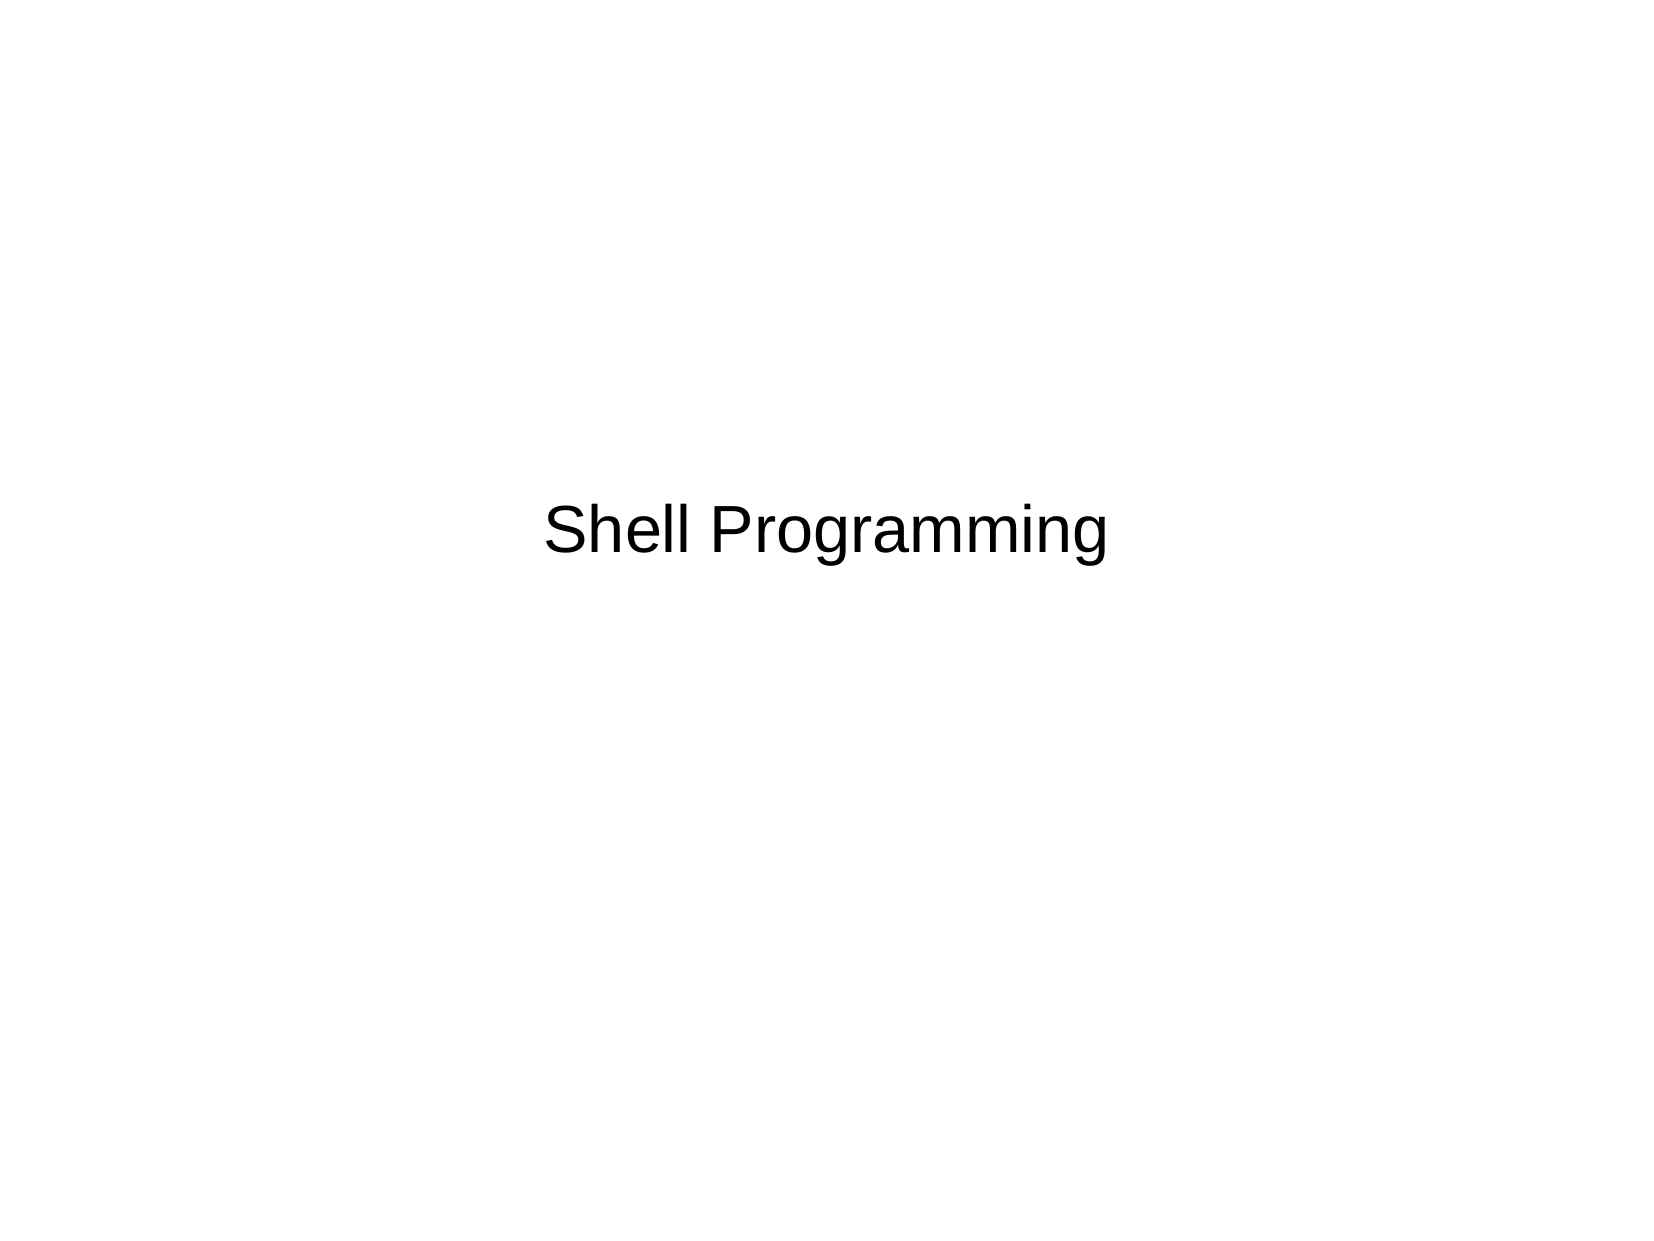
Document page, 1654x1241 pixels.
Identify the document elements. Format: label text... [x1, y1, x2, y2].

subtitle Shell Programming [82, 49, 1571, 1010]
